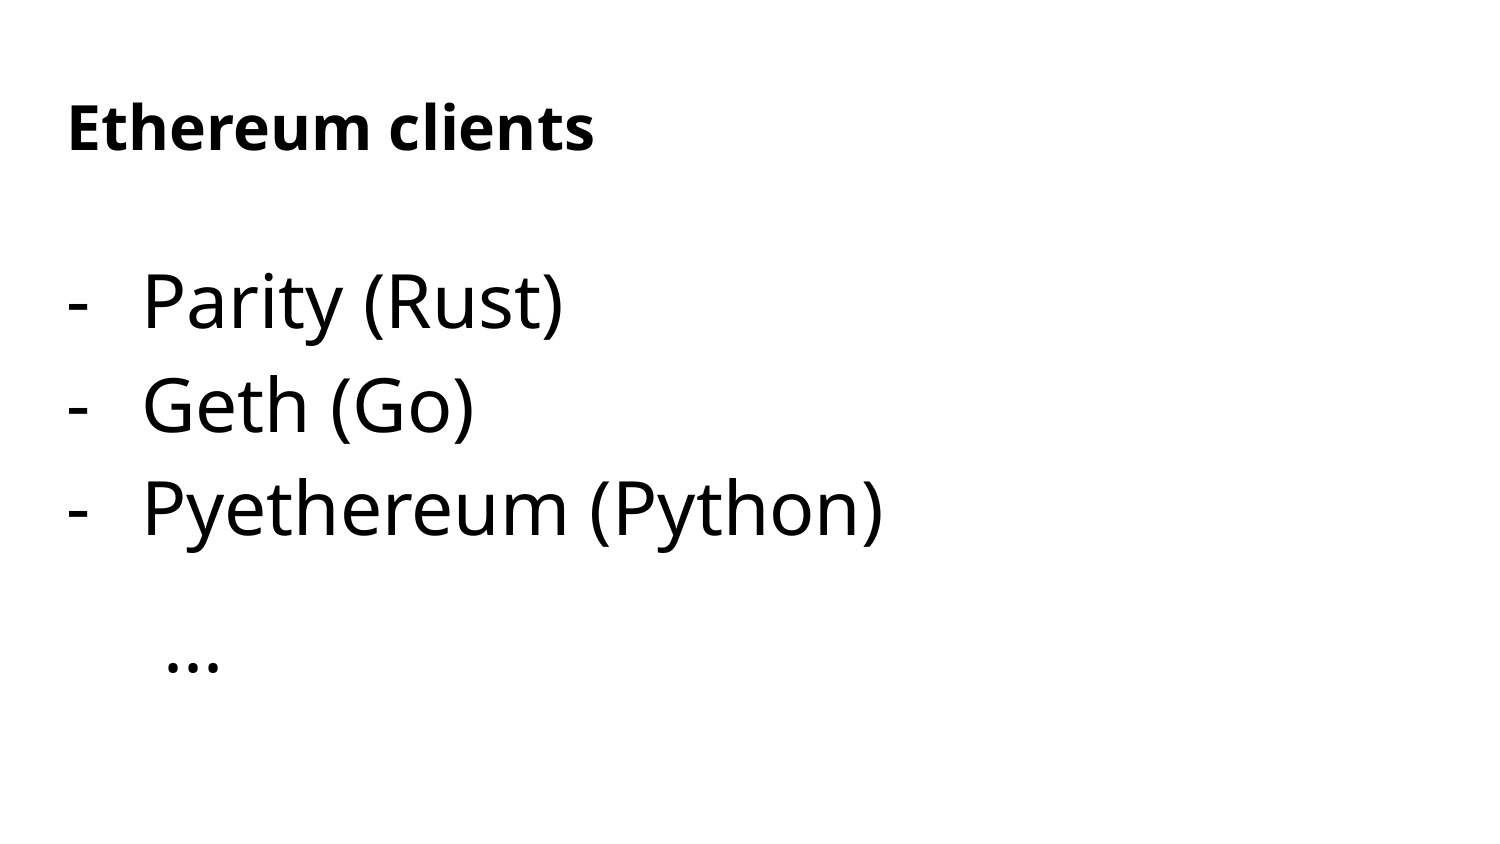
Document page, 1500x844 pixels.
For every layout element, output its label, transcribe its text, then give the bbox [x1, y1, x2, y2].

list Parity (Rust) Geth (Go) Pyethereum (Python) ... [51, 225, 1449, 750]
title Ethereum clients [51, 72, 1449, 176]
